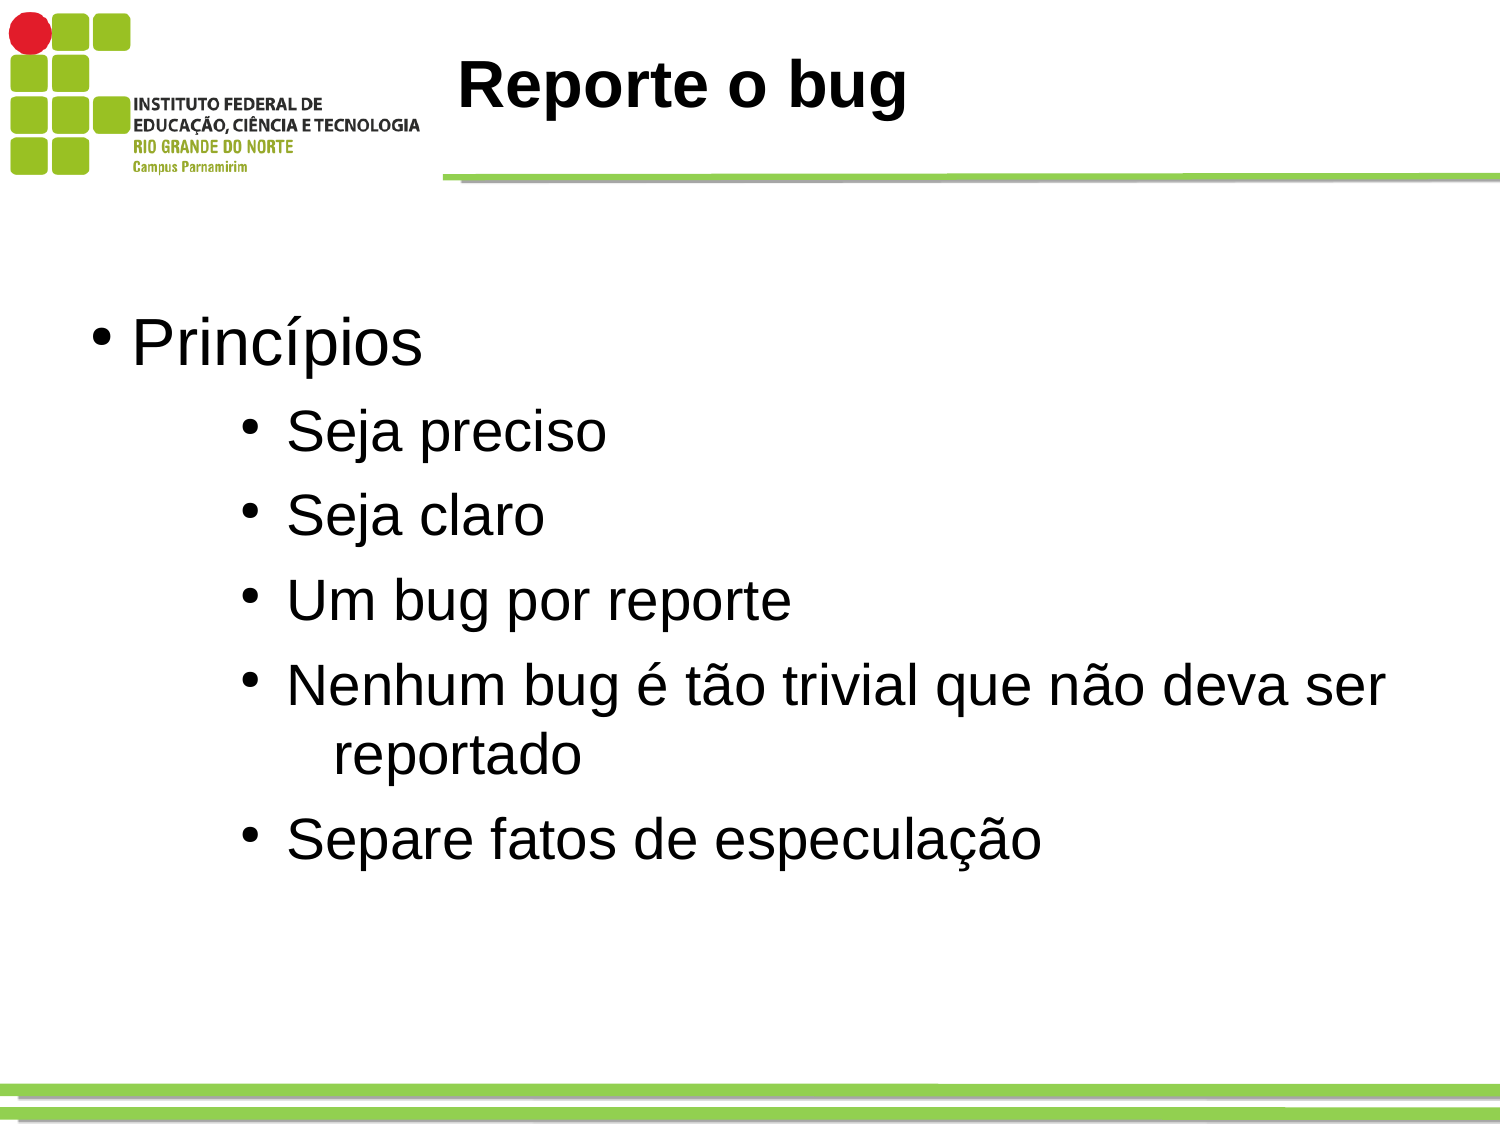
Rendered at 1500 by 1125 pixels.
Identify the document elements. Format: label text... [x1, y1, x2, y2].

picture [5, 2, 430, 182]
list Princípios Seja preciso Seja claro Um bug por reporte Nenhum bug é tão trivial que não deva ser reportado Separe fatos de especulação [75, 290, 1424, 1034]
title Reporte o bug [442, 0, 1499, 177]
